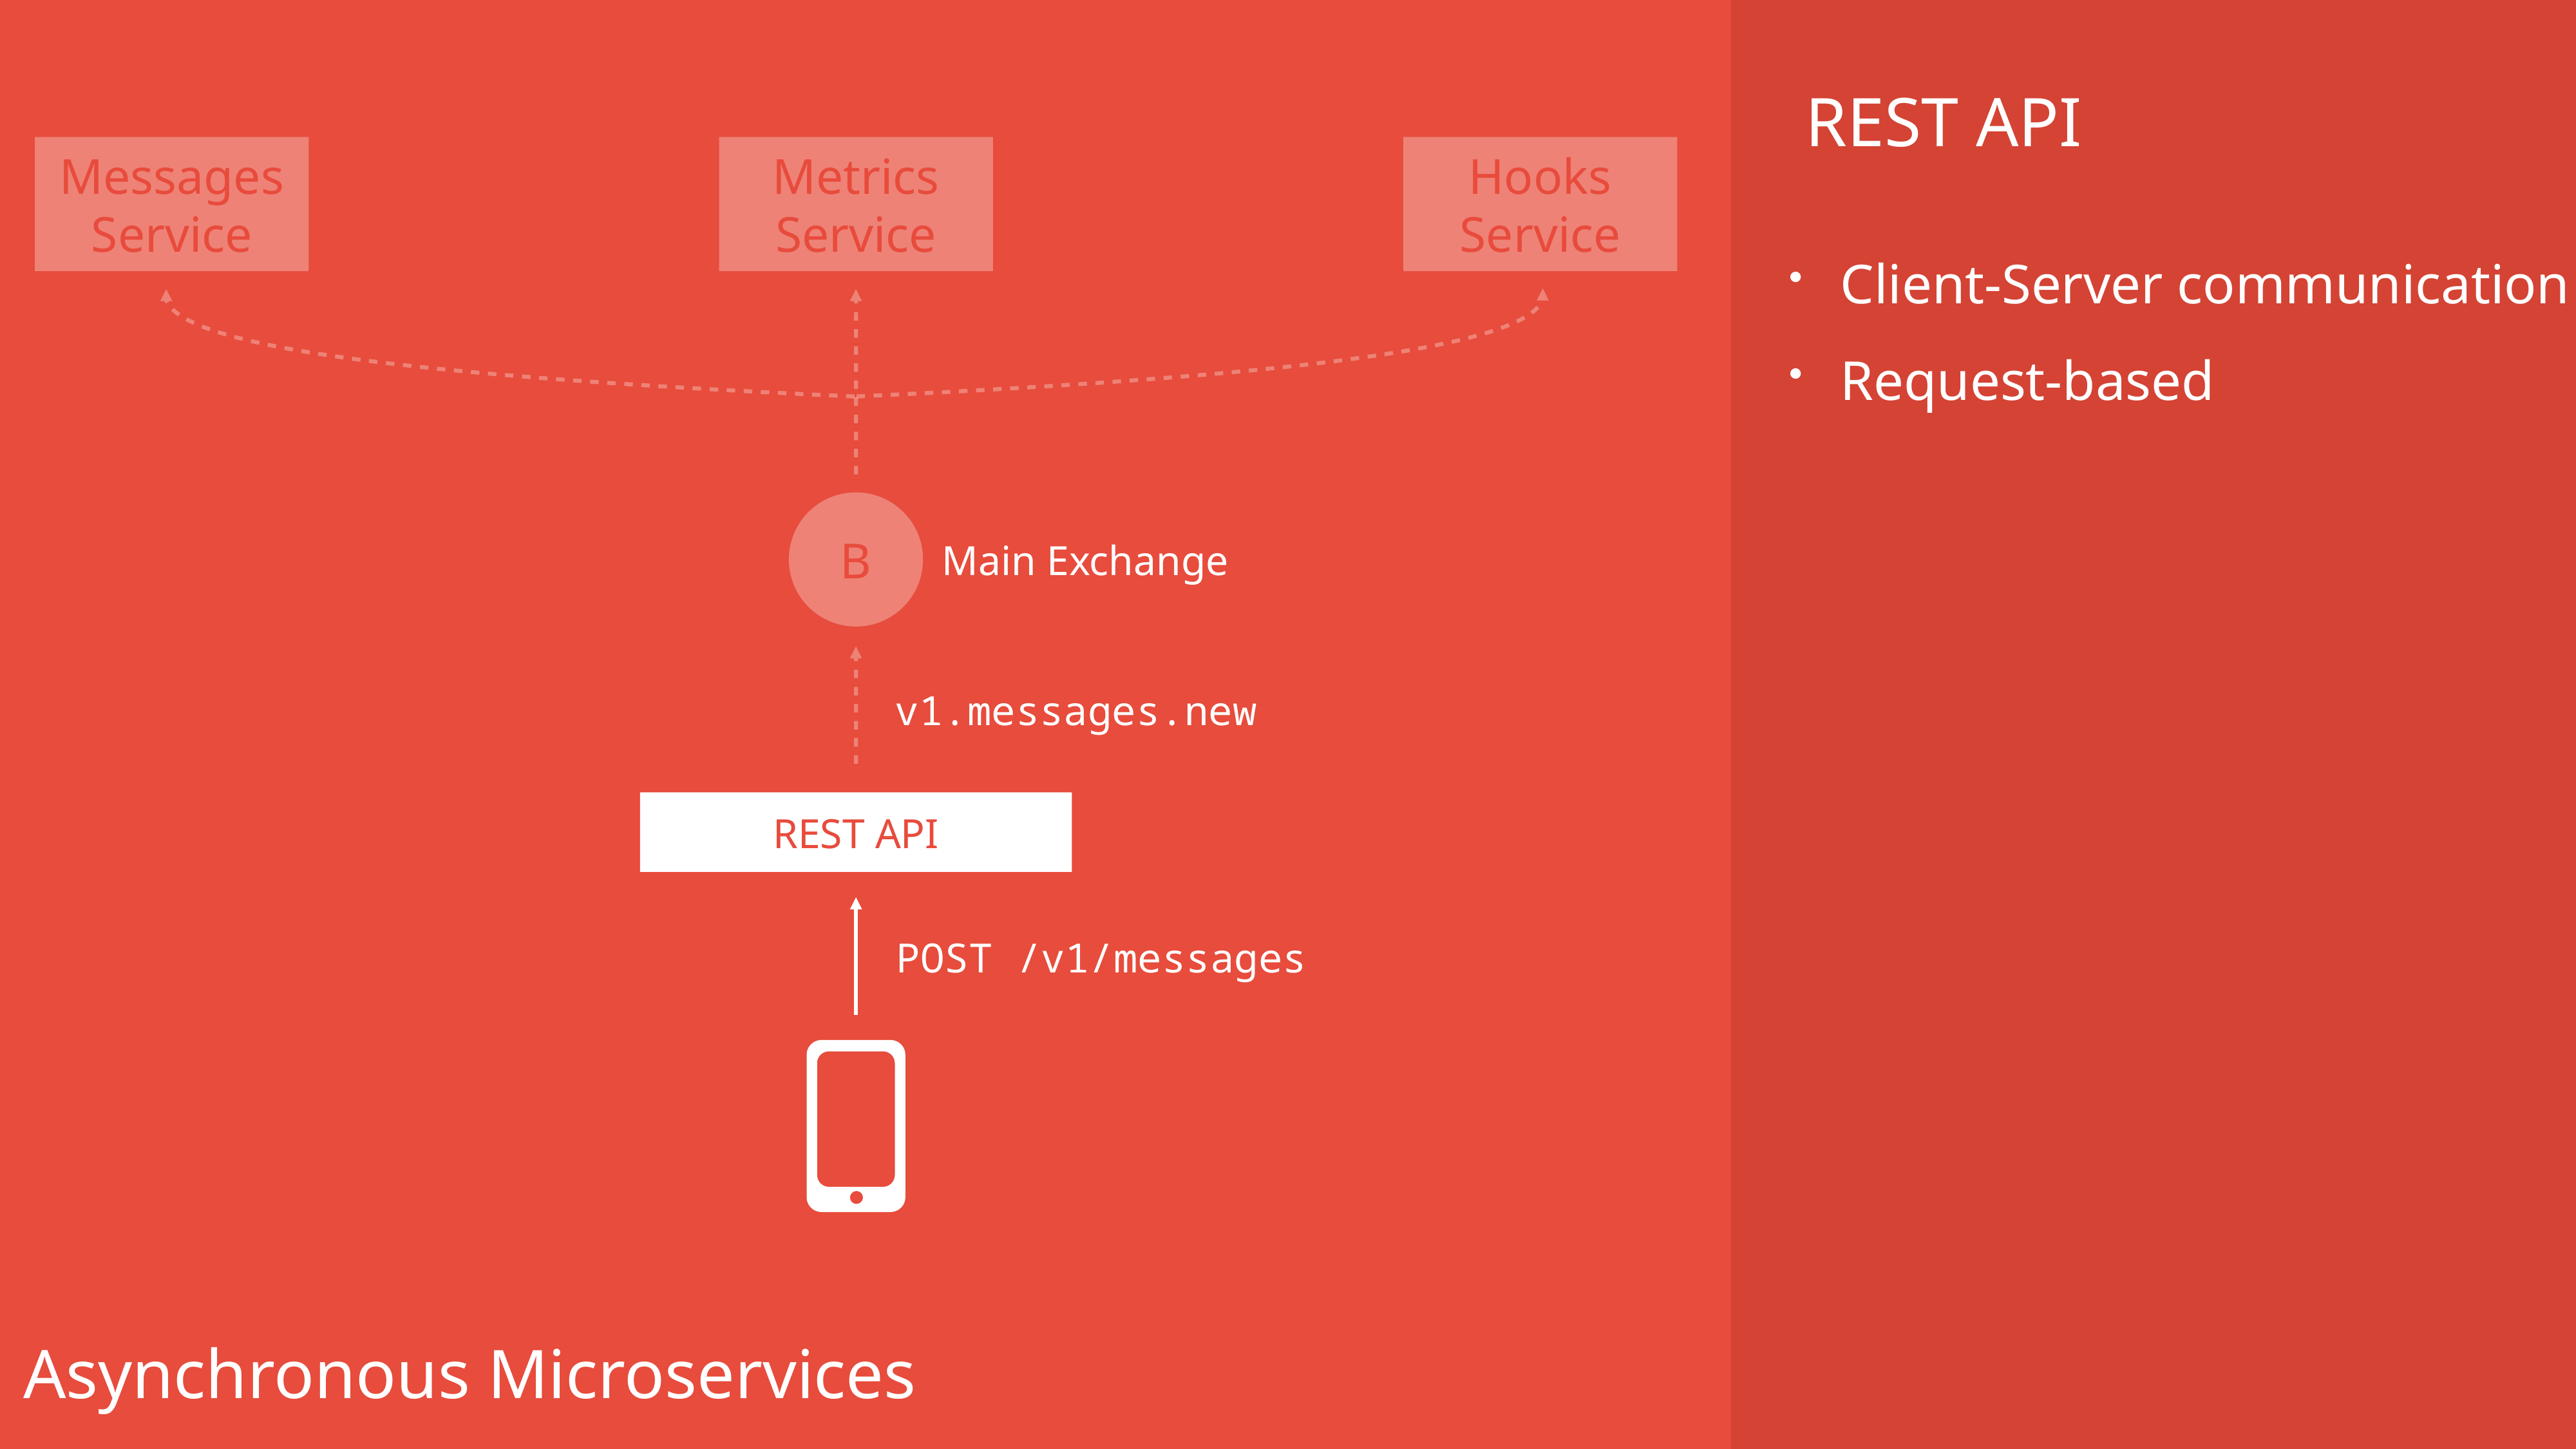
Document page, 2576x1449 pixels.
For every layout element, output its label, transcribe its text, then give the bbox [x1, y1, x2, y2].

text_box Hooks Service [1403, 137, 1678, 271]
text_box Main Exchange [942, 535, 1229, 584]
text_box Metrics Service [719, 137, 993, 271]
text_box REST API [1800, 74, 2088, 166]
text_box v1.messages.new [895, 685, 1258, 734]
text_box Messages Service [35, 137, 309, 271]
text_box v1.messages.new [1094, 706, 1105, 723]
text_box Client-Server communication Request-based [1788, 217, 2571, 411]
text_box REST API [639, 792, 1072, 872]
text_box [806, 1039, 905, 1213]
text_box Asynchronous Microservices [17, 1325, 922, 1417]
text_box B [788, 492, 923, 627]
text_box Client-Server communication Request-based [1911, 375, 1927, 397]
text_box Main Exchange [1187, 556, 1199, 573]
text_box [1730, 0, 2576, 1449]
text_box POST /v1/messages [891, 927, 1312, 987]
